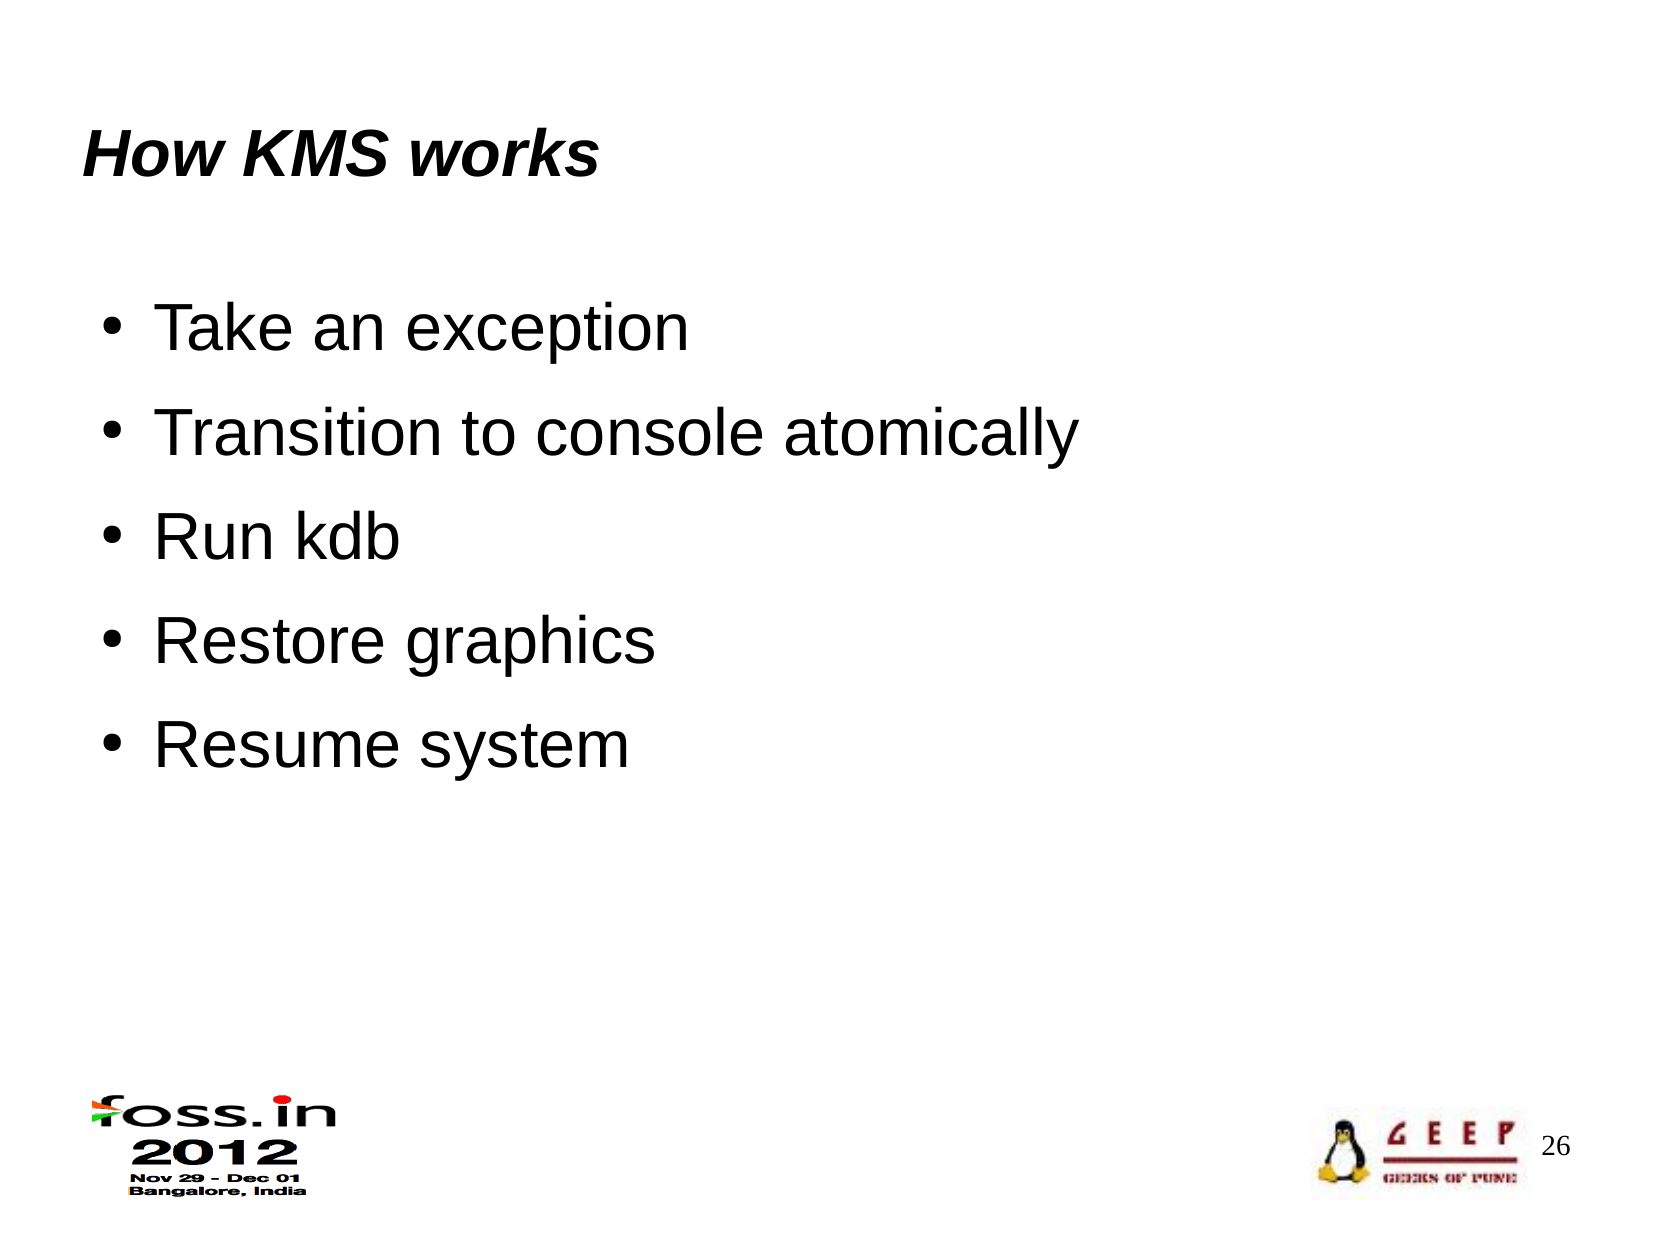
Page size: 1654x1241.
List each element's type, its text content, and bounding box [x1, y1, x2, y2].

title How KMS works [82, 49, 1571, 257]
list Take an exception Transition to console atomically Run kdb Restore graphics Resume system [82, 290, 1571, 1010]
picture [1311, 1107, 1532, 1200]
picture [82, 1086, 343, 1205]
